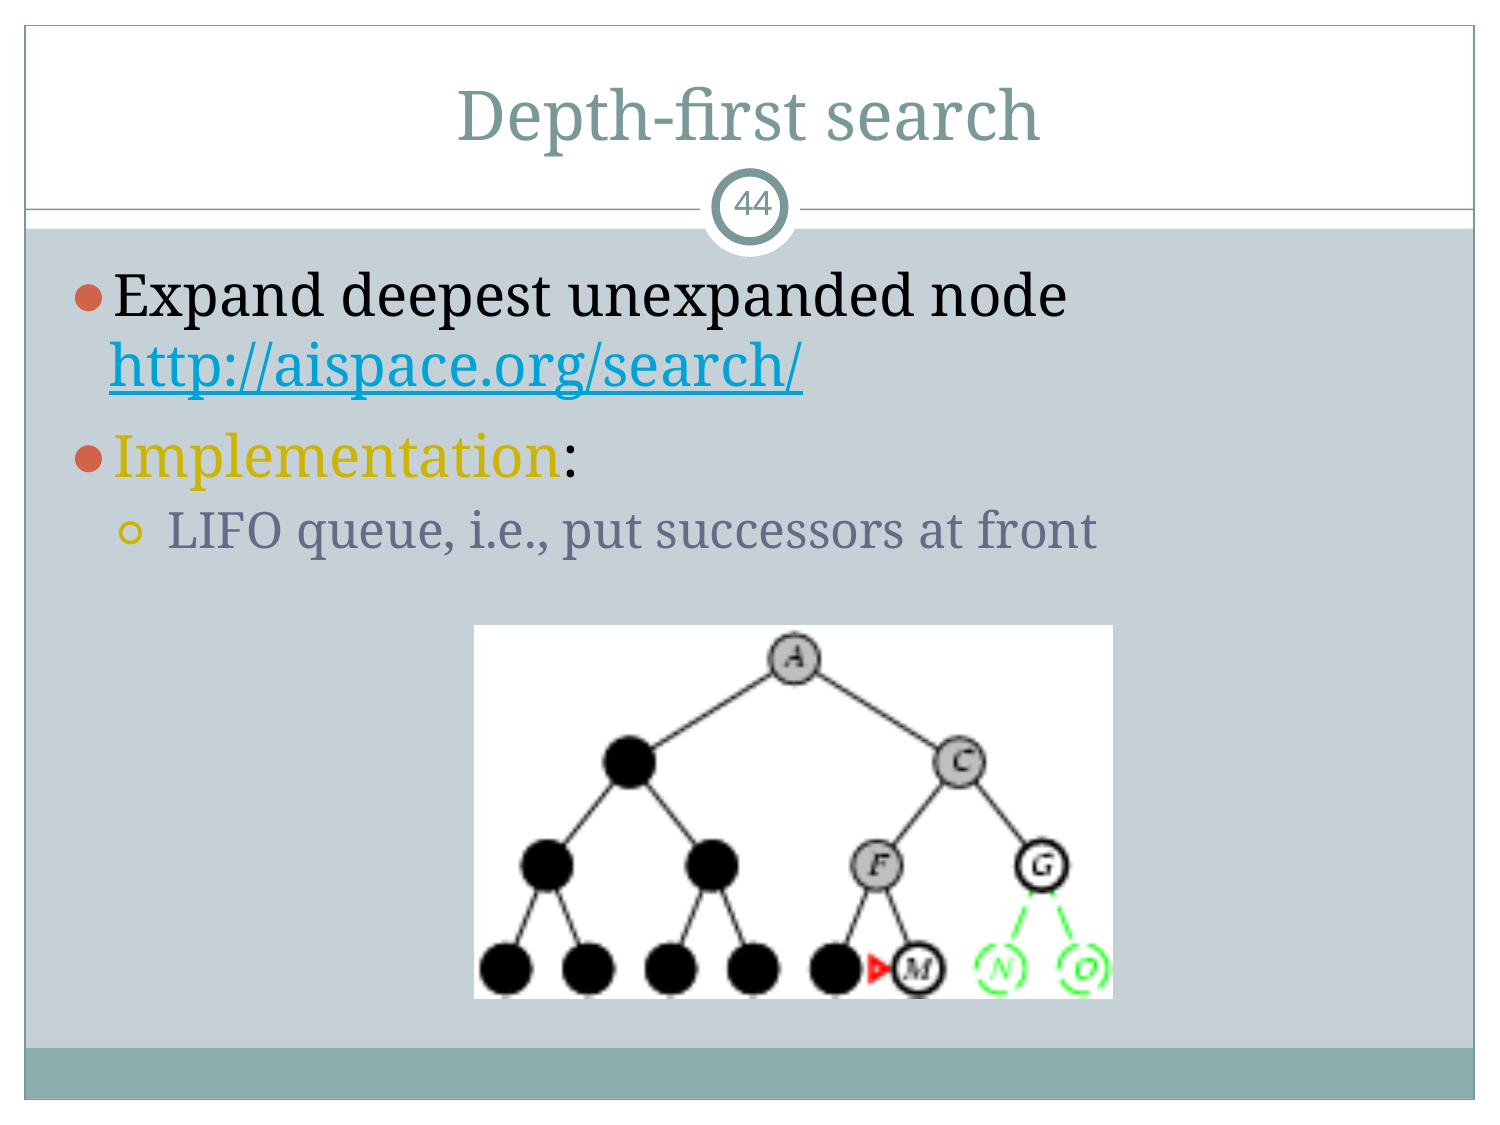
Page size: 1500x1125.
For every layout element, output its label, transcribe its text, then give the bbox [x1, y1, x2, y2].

title Depth-first search [49, 37, 1450, 162]
picture [474, 625, 1113, 999]
list Expand deepest unexpanded node http://aispace.org/search/ Implementation: LIFO queue, i.e., put successors at front [49, 250, 1445, 1001]
slide_number <number> [715, 168, 791, 241]
